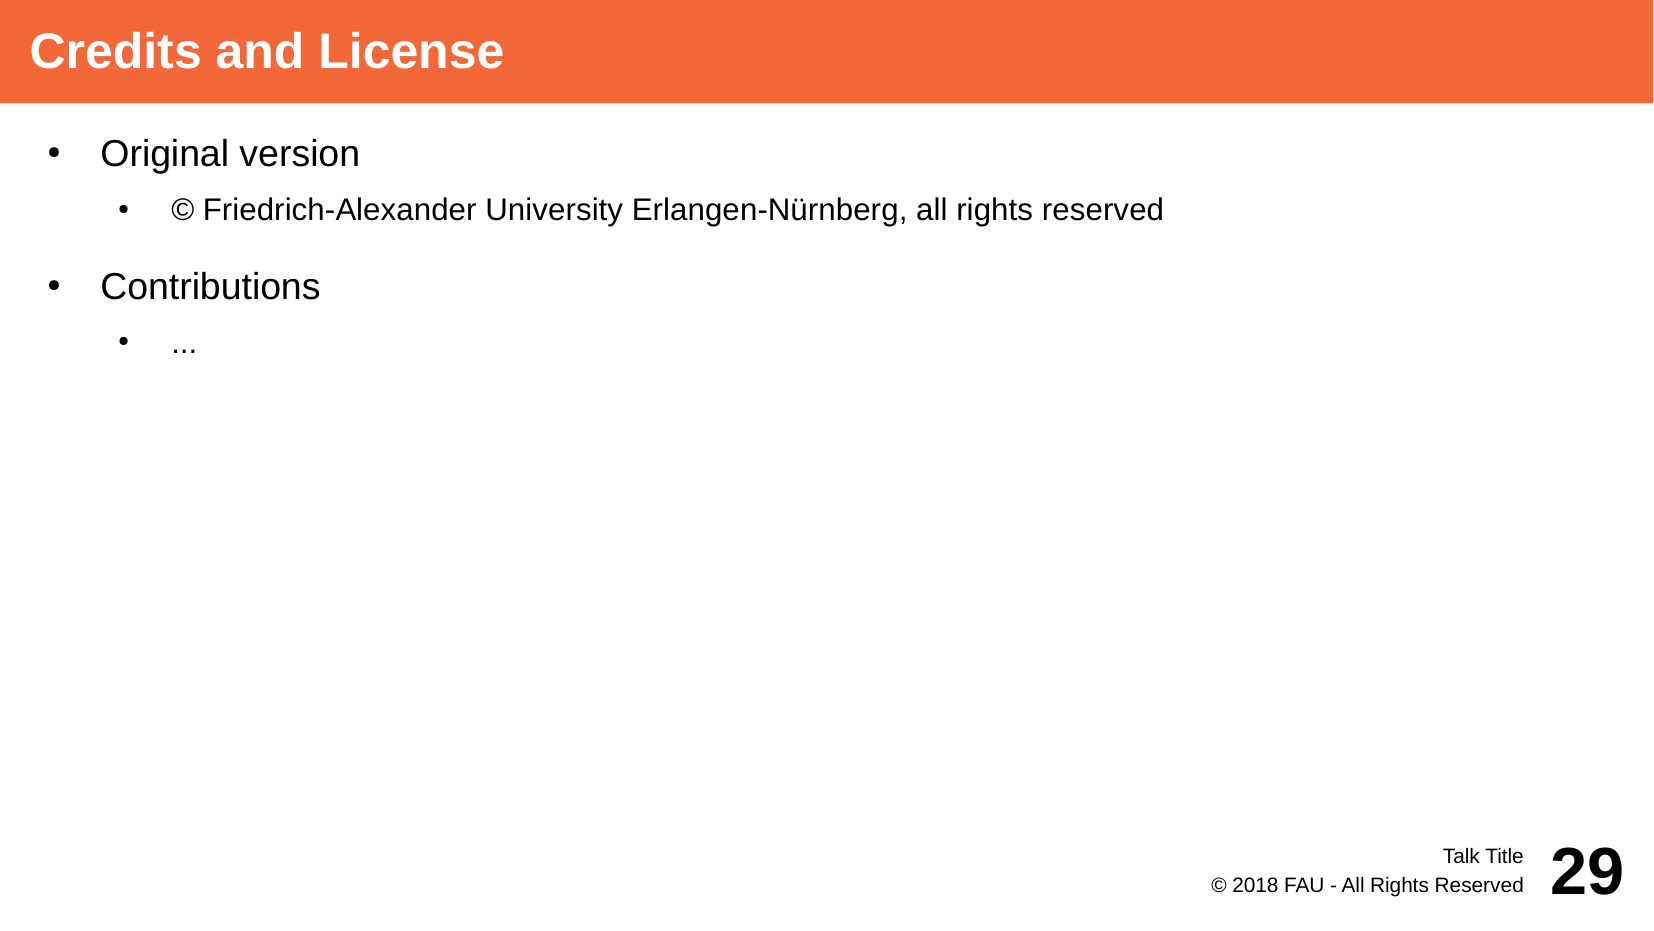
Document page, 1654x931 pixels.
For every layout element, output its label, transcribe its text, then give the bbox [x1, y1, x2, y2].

title Credits and License [0, 0, 1654, 104]
list Original version © Friedrich-Alexander University Erlangen-Nürnberg, all rights reserved Contributions ... [29, 132, 1625, 813]
